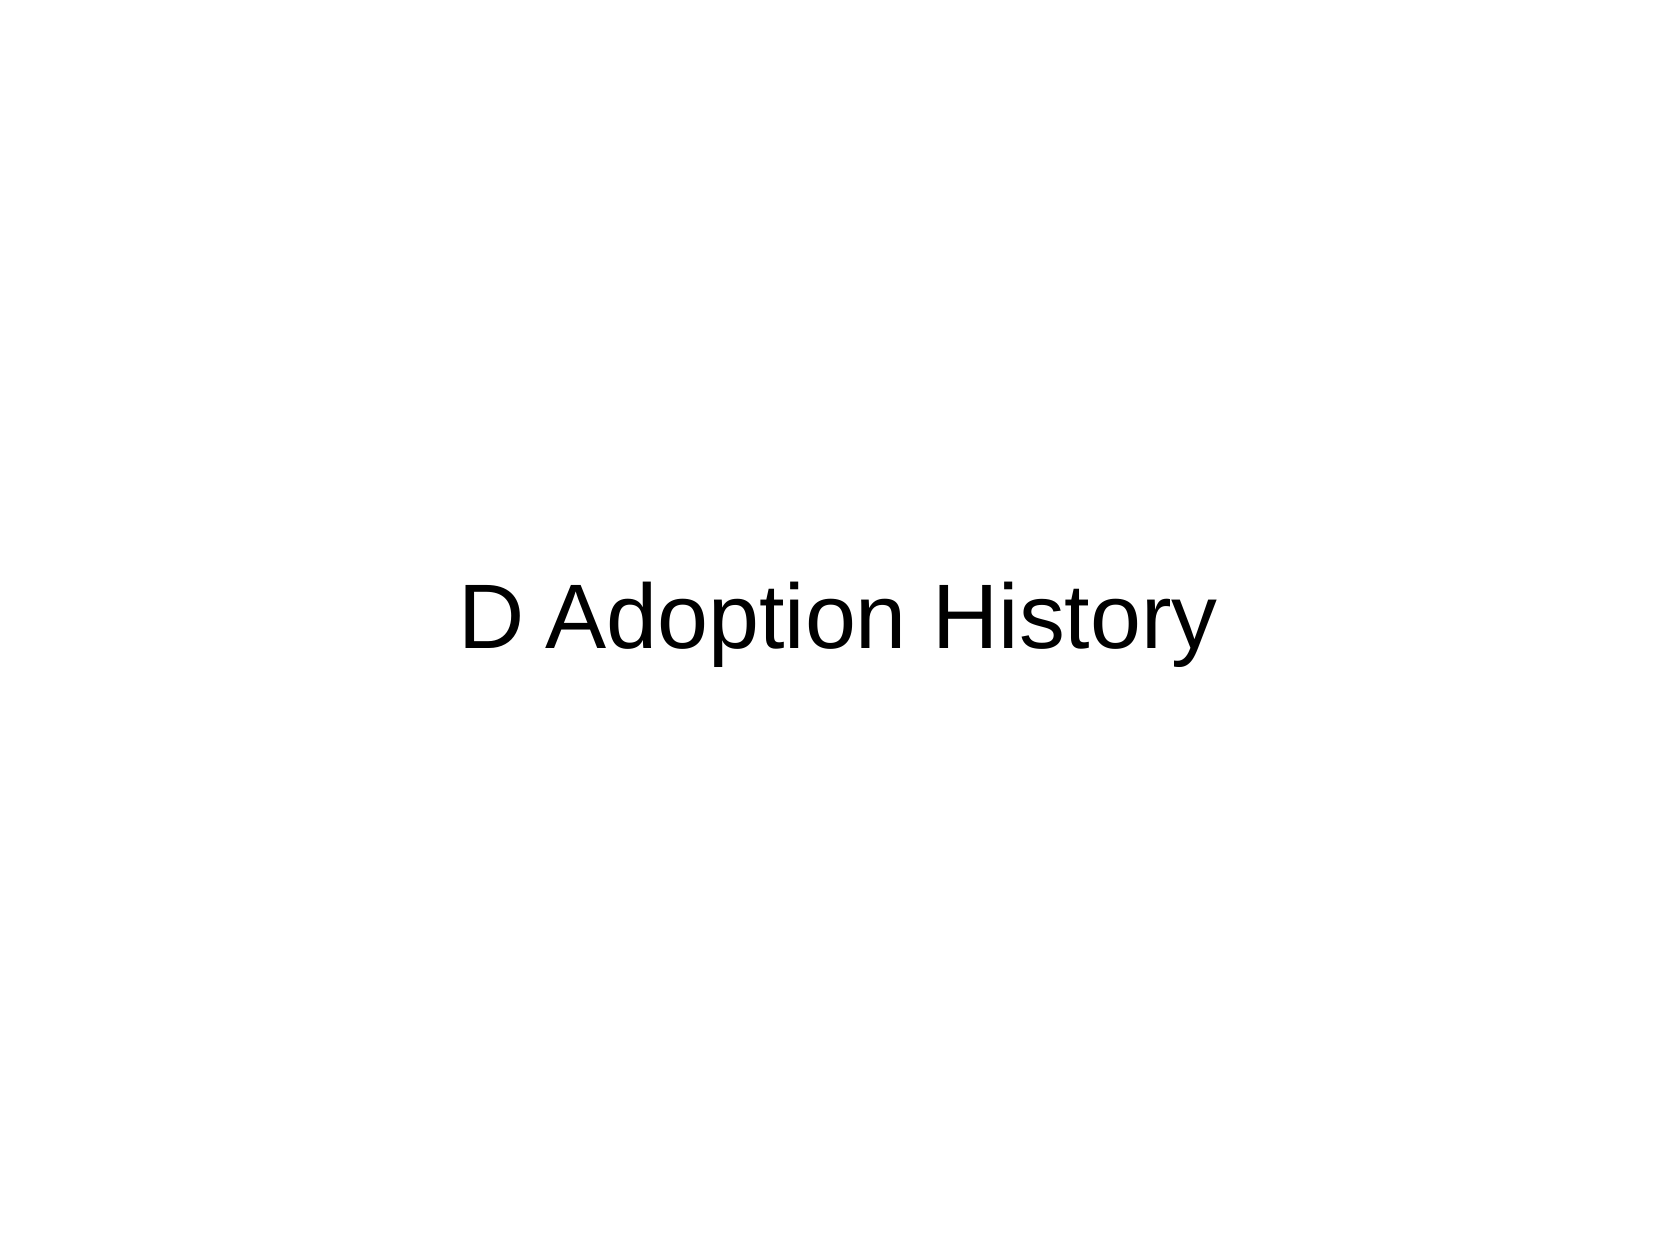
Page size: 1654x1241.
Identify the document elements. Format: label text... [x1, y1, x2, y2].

title D Adoption History [94, 513, 1583, 721]
